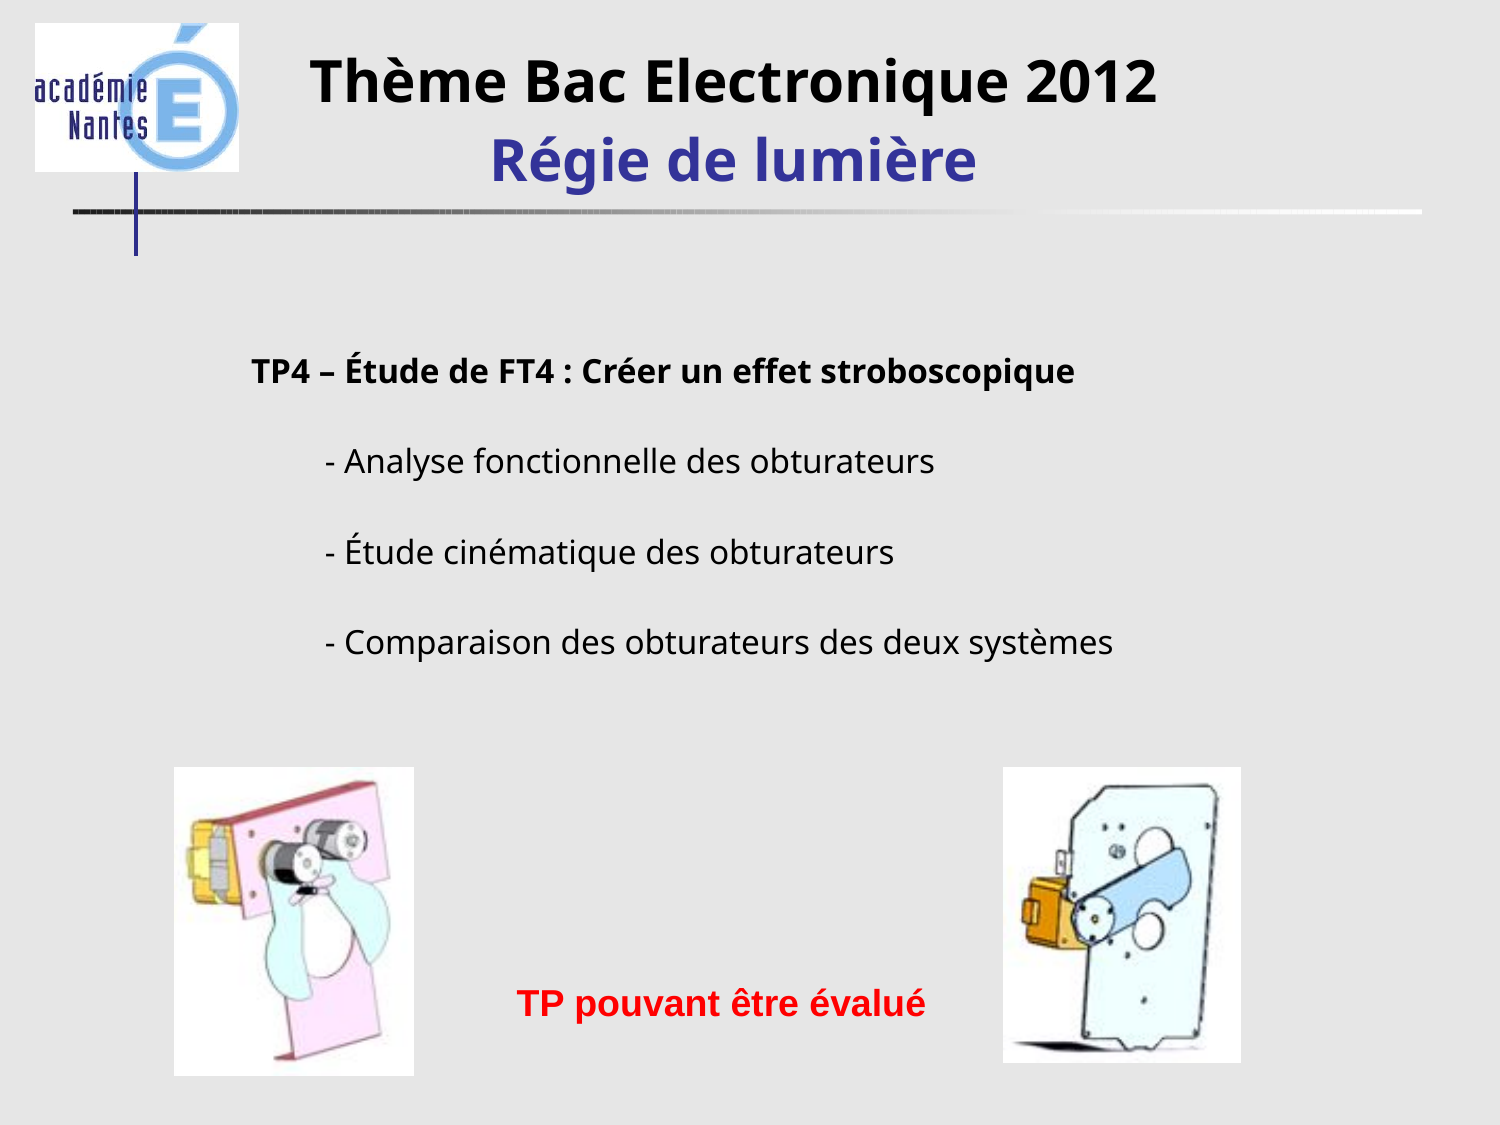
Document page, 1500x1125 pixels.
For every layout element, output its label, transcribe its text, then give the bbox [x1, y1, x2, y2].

text_box [138, 209, 1422, 215]
text_box Thème Bac Electronique 2012 Régie de lumière [263, 32, 1206, 190]
text_box TP pouvant être évalué [501, 975, 945, 1034]
text_box TP4 – Étude de FT4 : Créer un effet stroboscopique - Analyse fonctionnelle des obturateurs - Étude cinématique des obturateurs - Comparaison des obturateurs des deux systèmes [236, 340, 1359, 680]
picture [174, 767, 414, 1076]
text_box [72, 209, 134, 215]
picture [35, 23, 239, 172]
picture [1003, 767, 1241, 1063]
